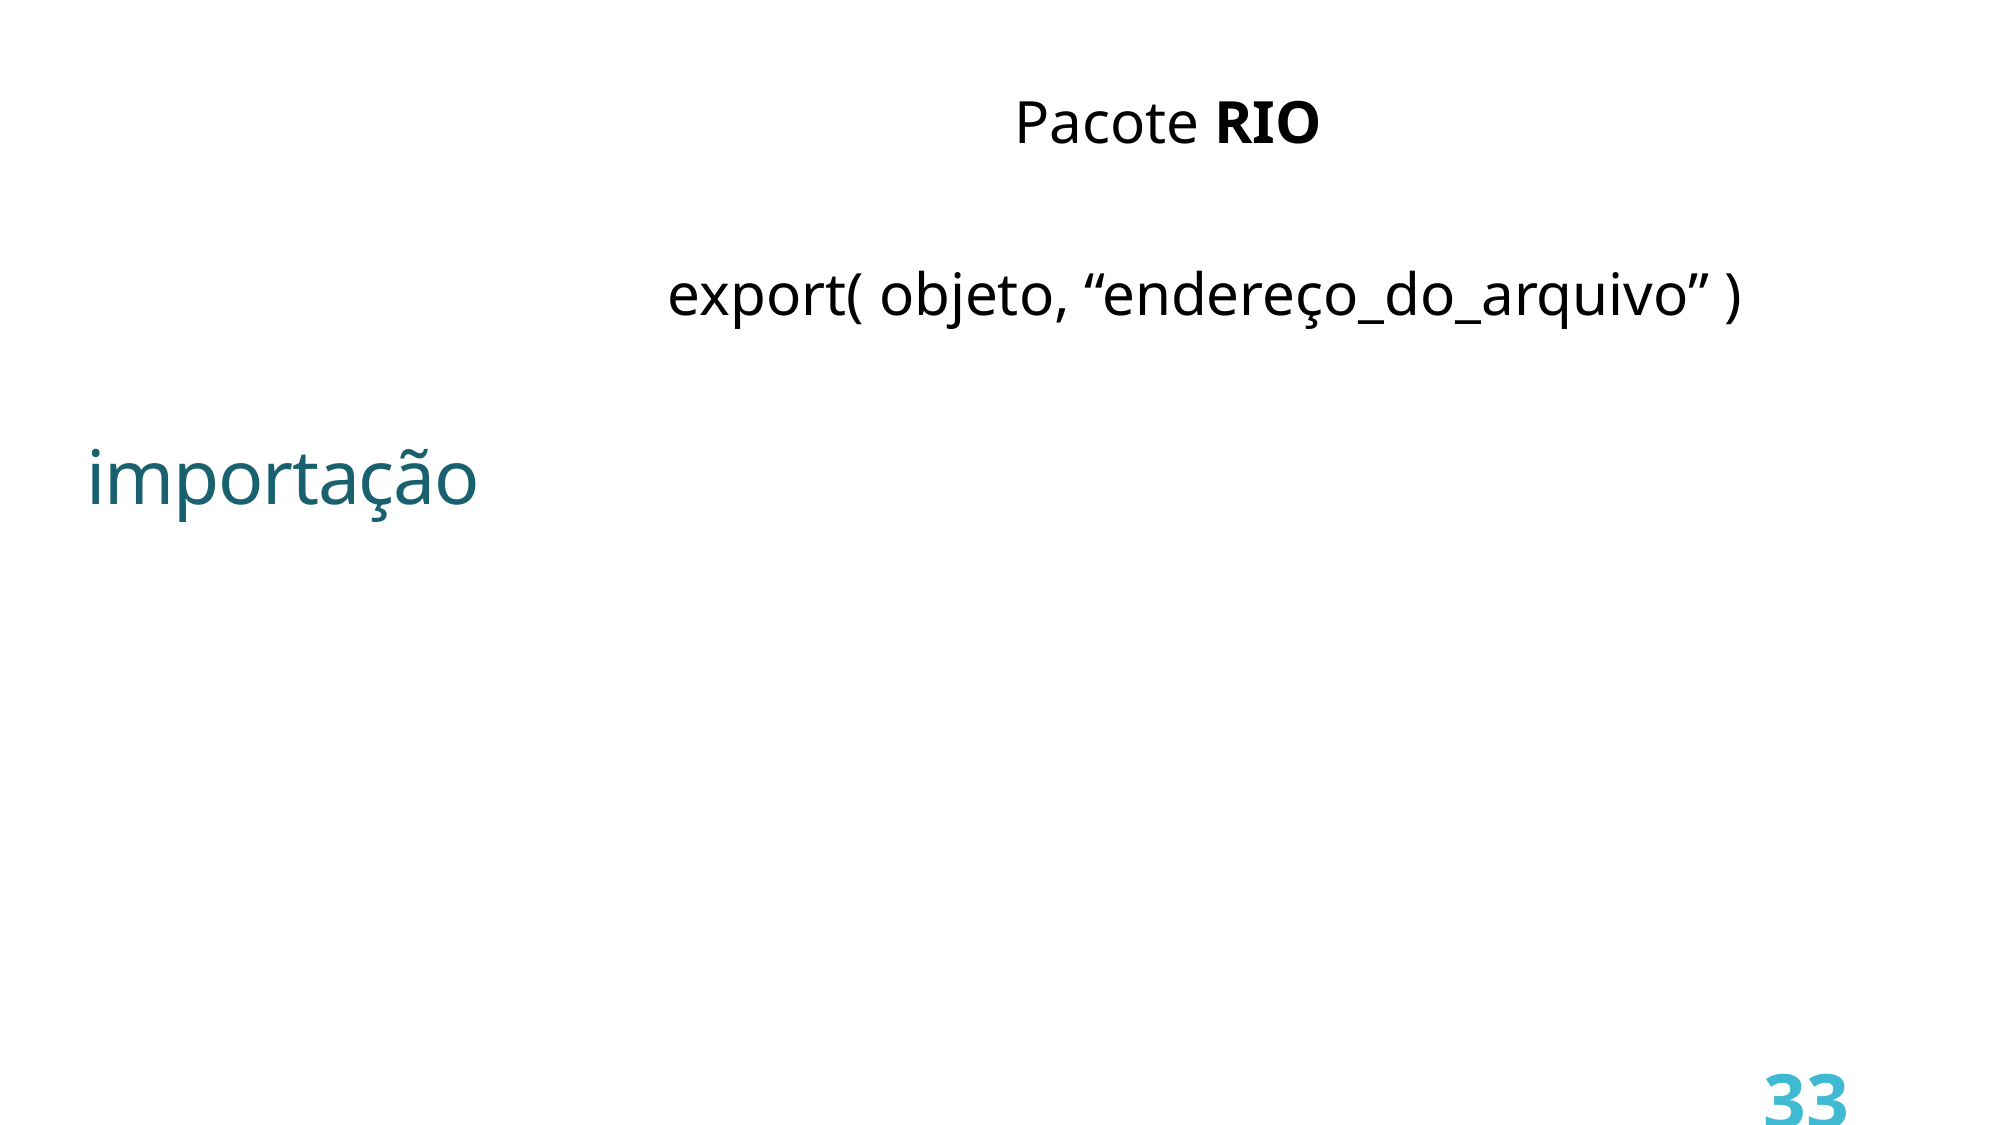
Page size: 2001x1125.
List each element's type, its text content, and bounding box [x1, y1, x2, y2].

text_box Pacote RIO [999, 78, 1308, 164]
text_box export( objeto, “endereço_do_arquivo” ) [652, 249, 1662, 336]
title importação R Input Output [41, 184, 526, 940]
slide_number 33 [1748, 1045, 2000, 1106]
